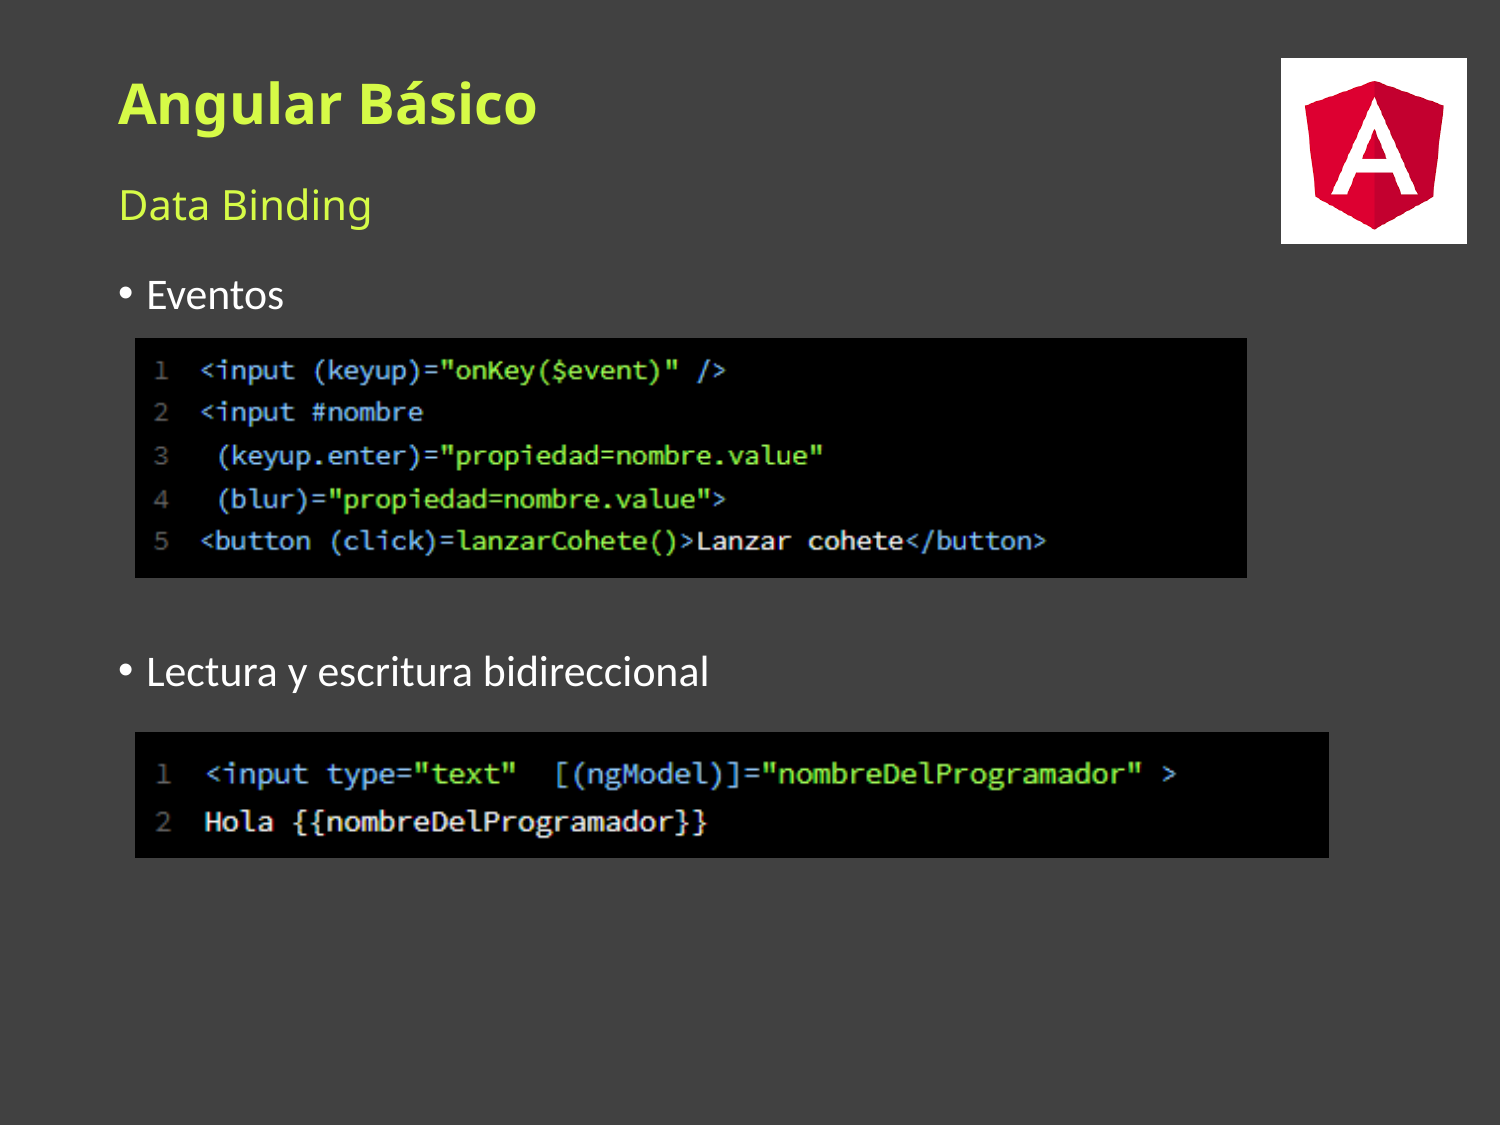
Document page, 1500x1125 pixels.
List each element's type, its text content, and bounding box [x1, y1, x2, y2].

picture [135, 338, 1247, 578]
picture [1281, 58, 1467, 244]
title Angular Básico [103, 59, 1282, 144]
picture [135, 732, 1329, 858]
list Data Binding [103, 163, 1282, 244]
list Eventos Lectura y escritura bidireccional [103, 264, 1397, 1014]
